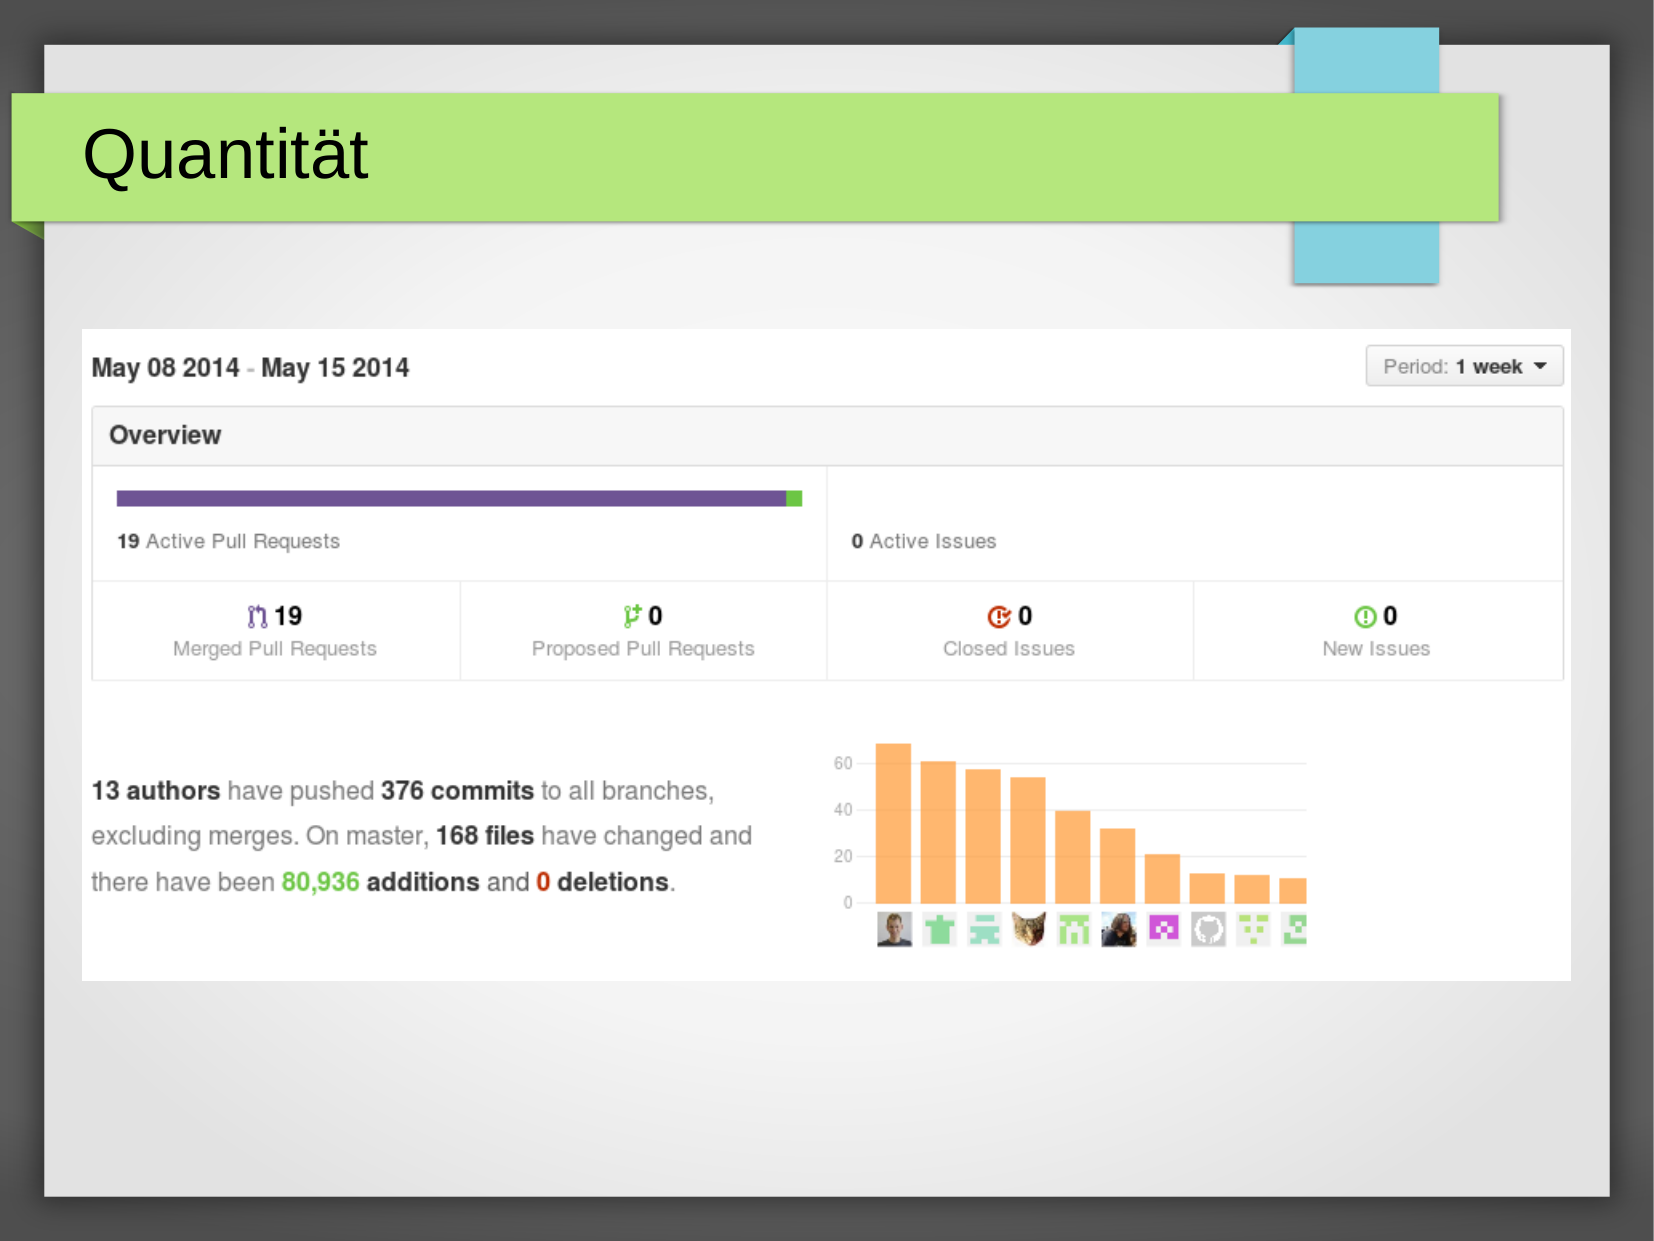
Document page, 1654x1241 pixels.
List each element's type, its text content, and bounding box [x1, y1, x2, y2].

picture [0, 0, 1654, 1241]
title Quantität [82, 94, 1264, 213]
